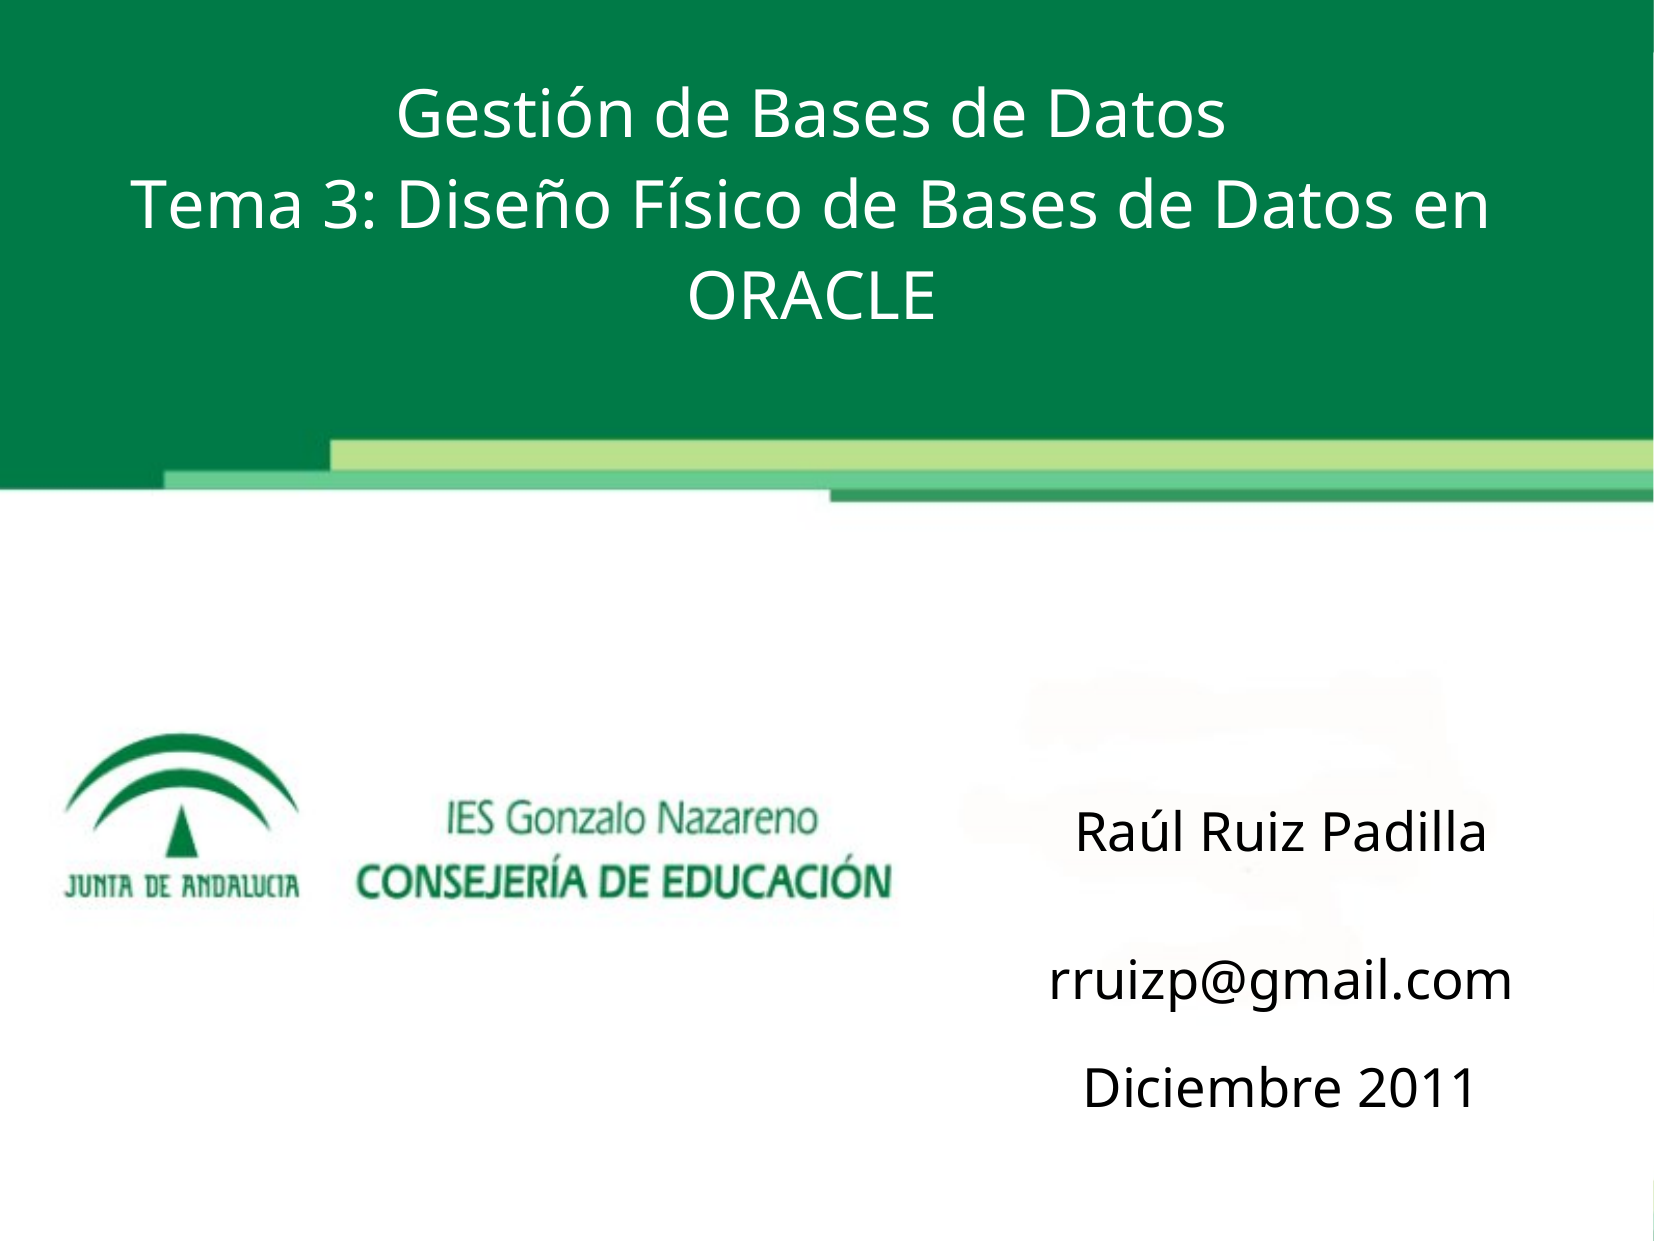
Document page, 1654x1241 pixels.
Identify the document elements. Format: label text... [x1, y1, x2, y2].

picture [700, 308, 724, 314]
picture [0, 0, 1654, 1241]
text_box Raúl Ruiz Padilla rruizp@gmail.com Diciembre 2011 [942, 712, 1622, 1126]
text_box Gestión de Bases de Datos Tema 3: Diseño Físico de Bases de Datos en ORACLE [0, 59, 1625, 308]
